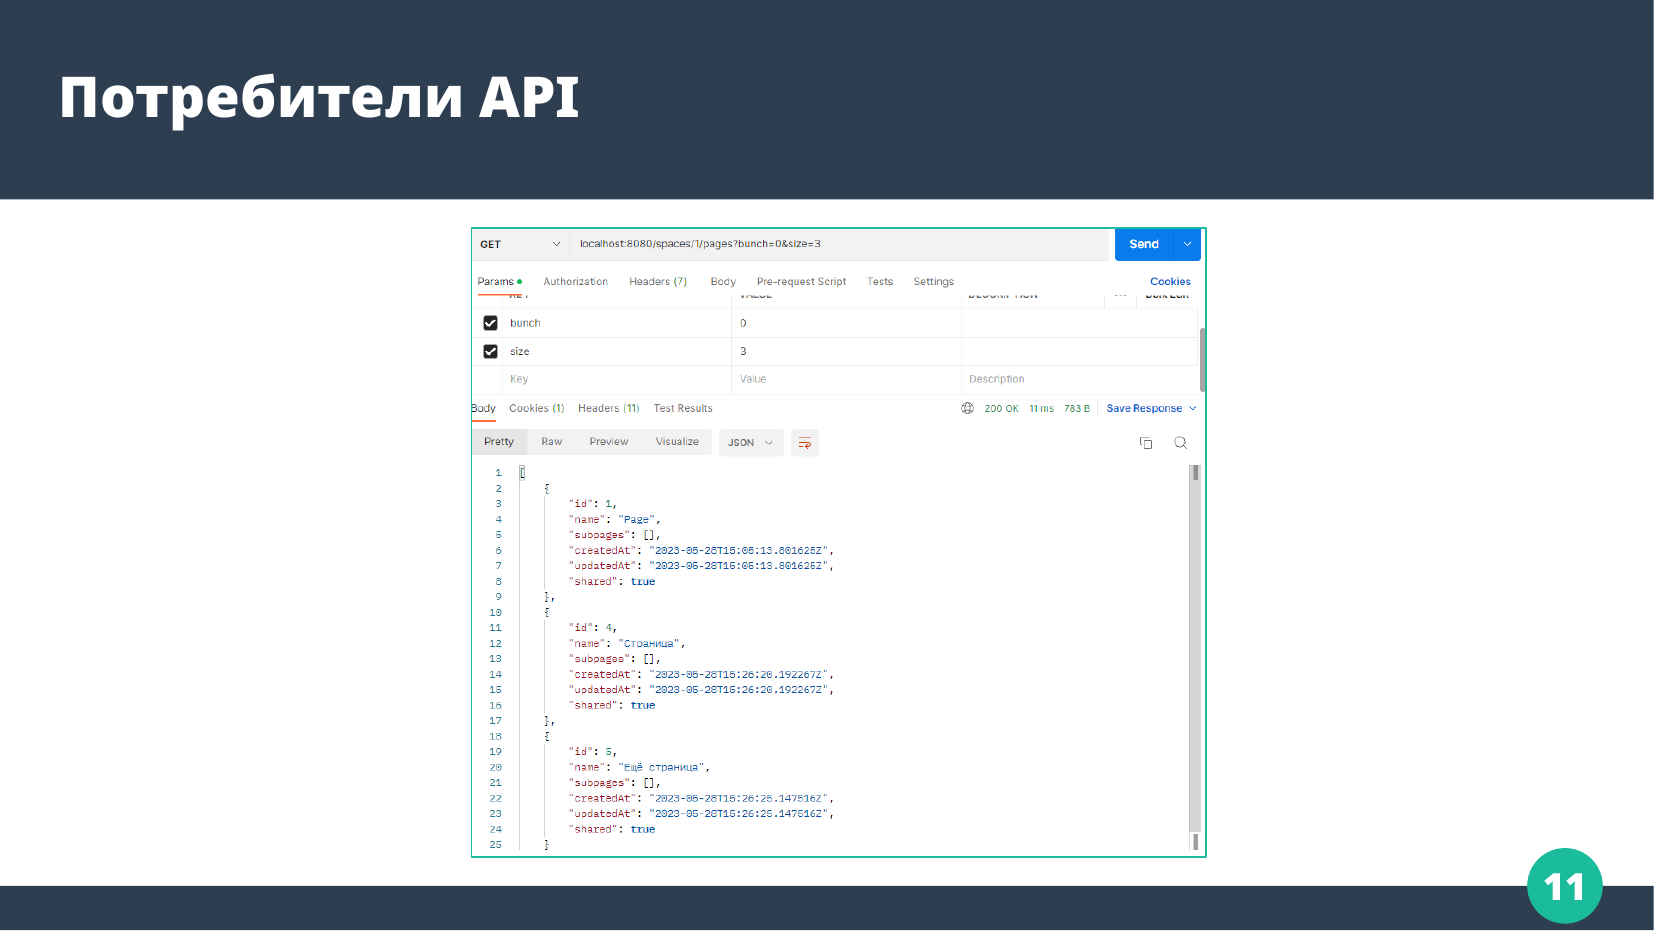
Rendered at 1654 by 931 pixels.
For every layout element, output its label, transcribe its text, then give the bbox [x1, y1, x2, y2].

title Потребители API [59, 37, 1595, 155]
picture [472, 229, 1206, 857]
